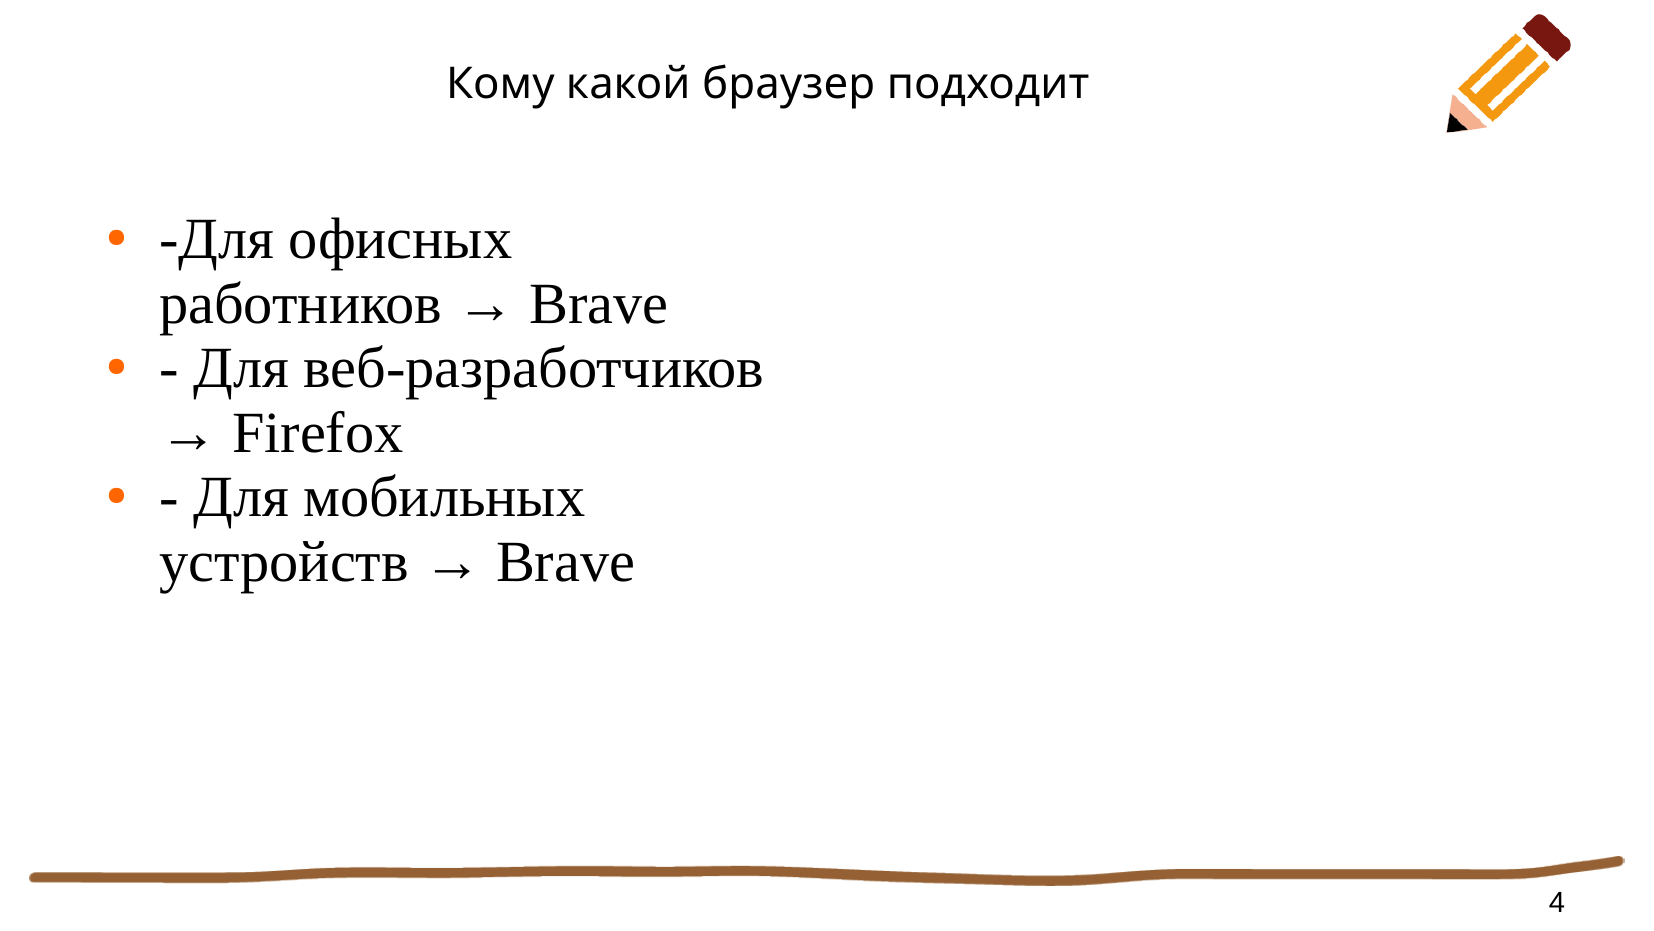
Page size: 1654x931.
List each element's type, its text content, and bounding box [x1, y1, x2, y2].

title Кому какой браузер подходит [88, 29, 1447, 133]
picture [29, 856, 1625, 886]
picture [1446, 14, 1571, 133]
list -Для офисных работников → Brave - Для веб-разработчиков → Firefox - Для мобильных устройств → Brave [88, 206, 809, 857]
